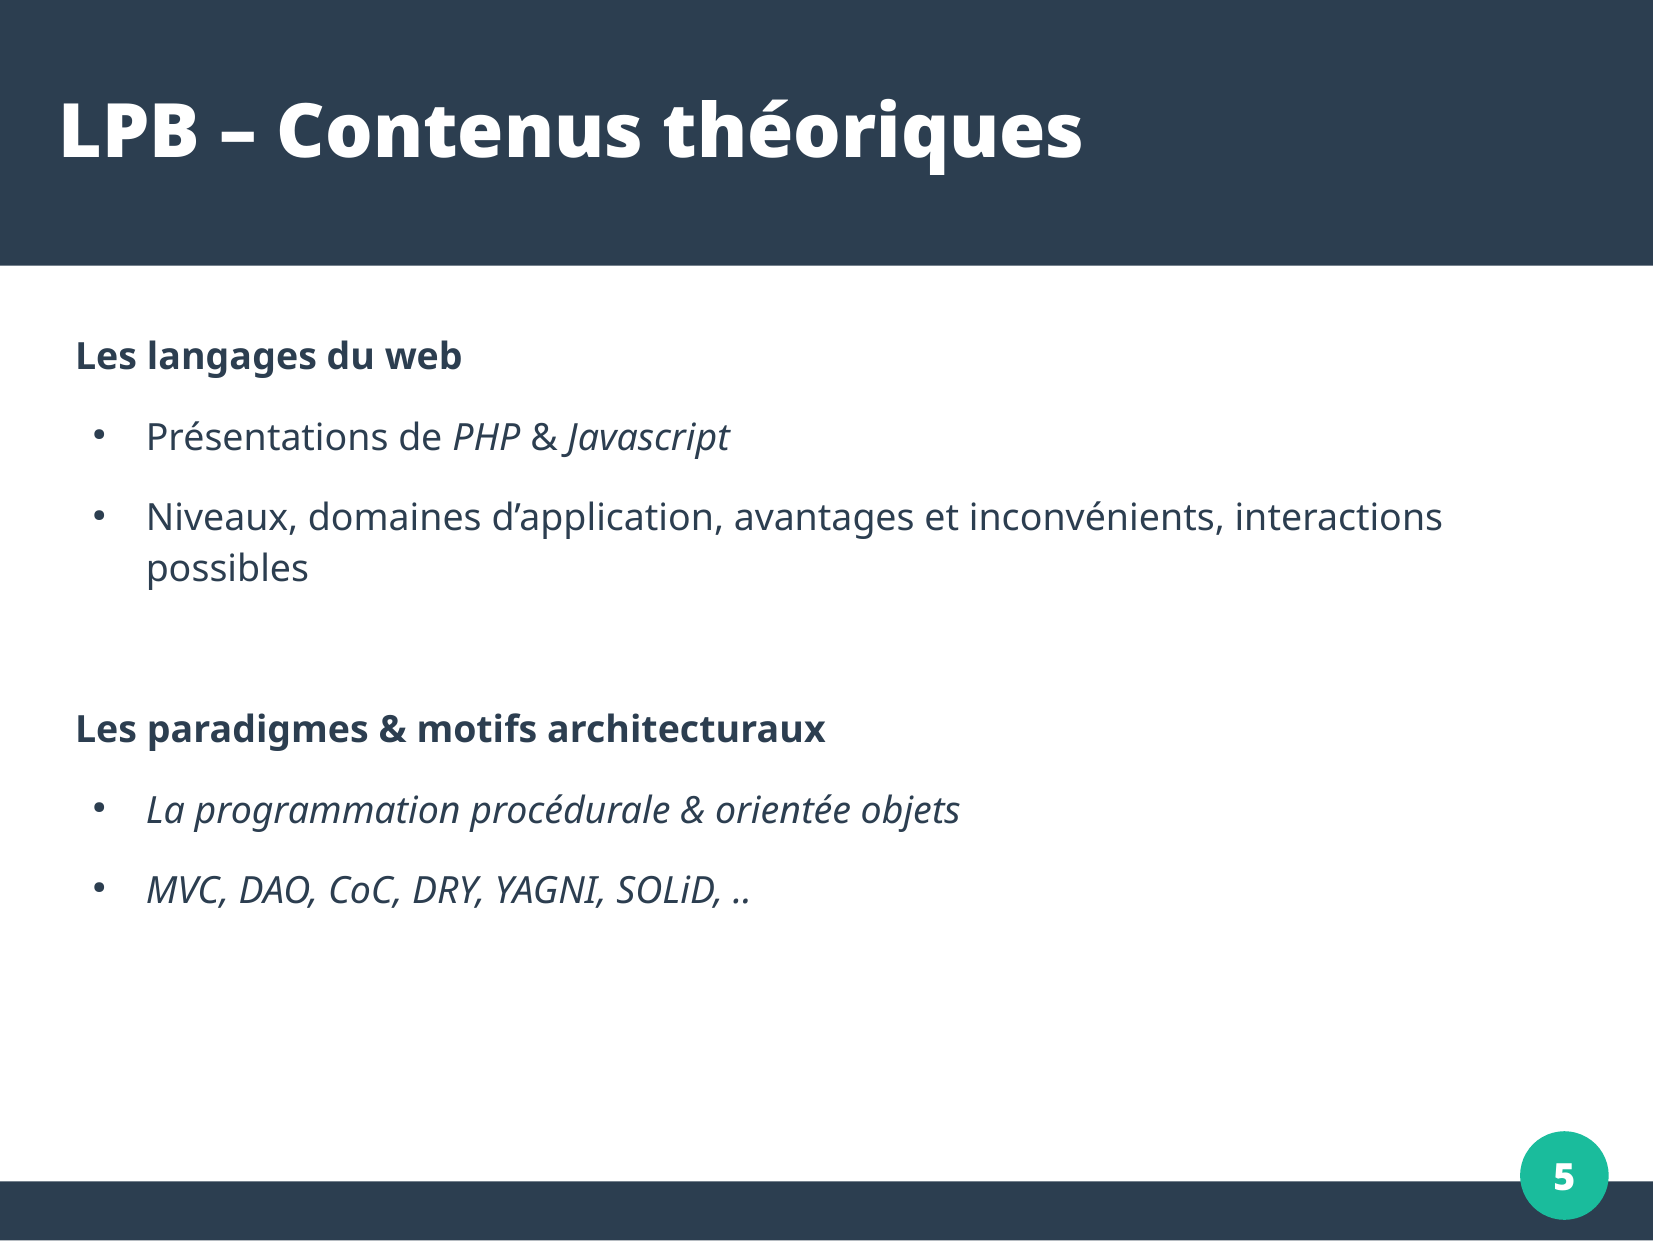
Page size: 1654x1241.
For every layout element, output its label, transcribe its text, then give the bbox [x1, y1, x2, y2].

title LPB – Contenus théoriques [58, 49, 1594, 207]
list Les langages du web Présentations de PHP & Javascript Niveaux, domaines d’application, avantages et inconvénients, interactions possibles Les paradigmes & motifs architecturaux La programmation procédurale & orientée objets MVC, DAO, CoC, DRY, YAGNI, SOLiD, .. [75, 330, 1591, 1158]
